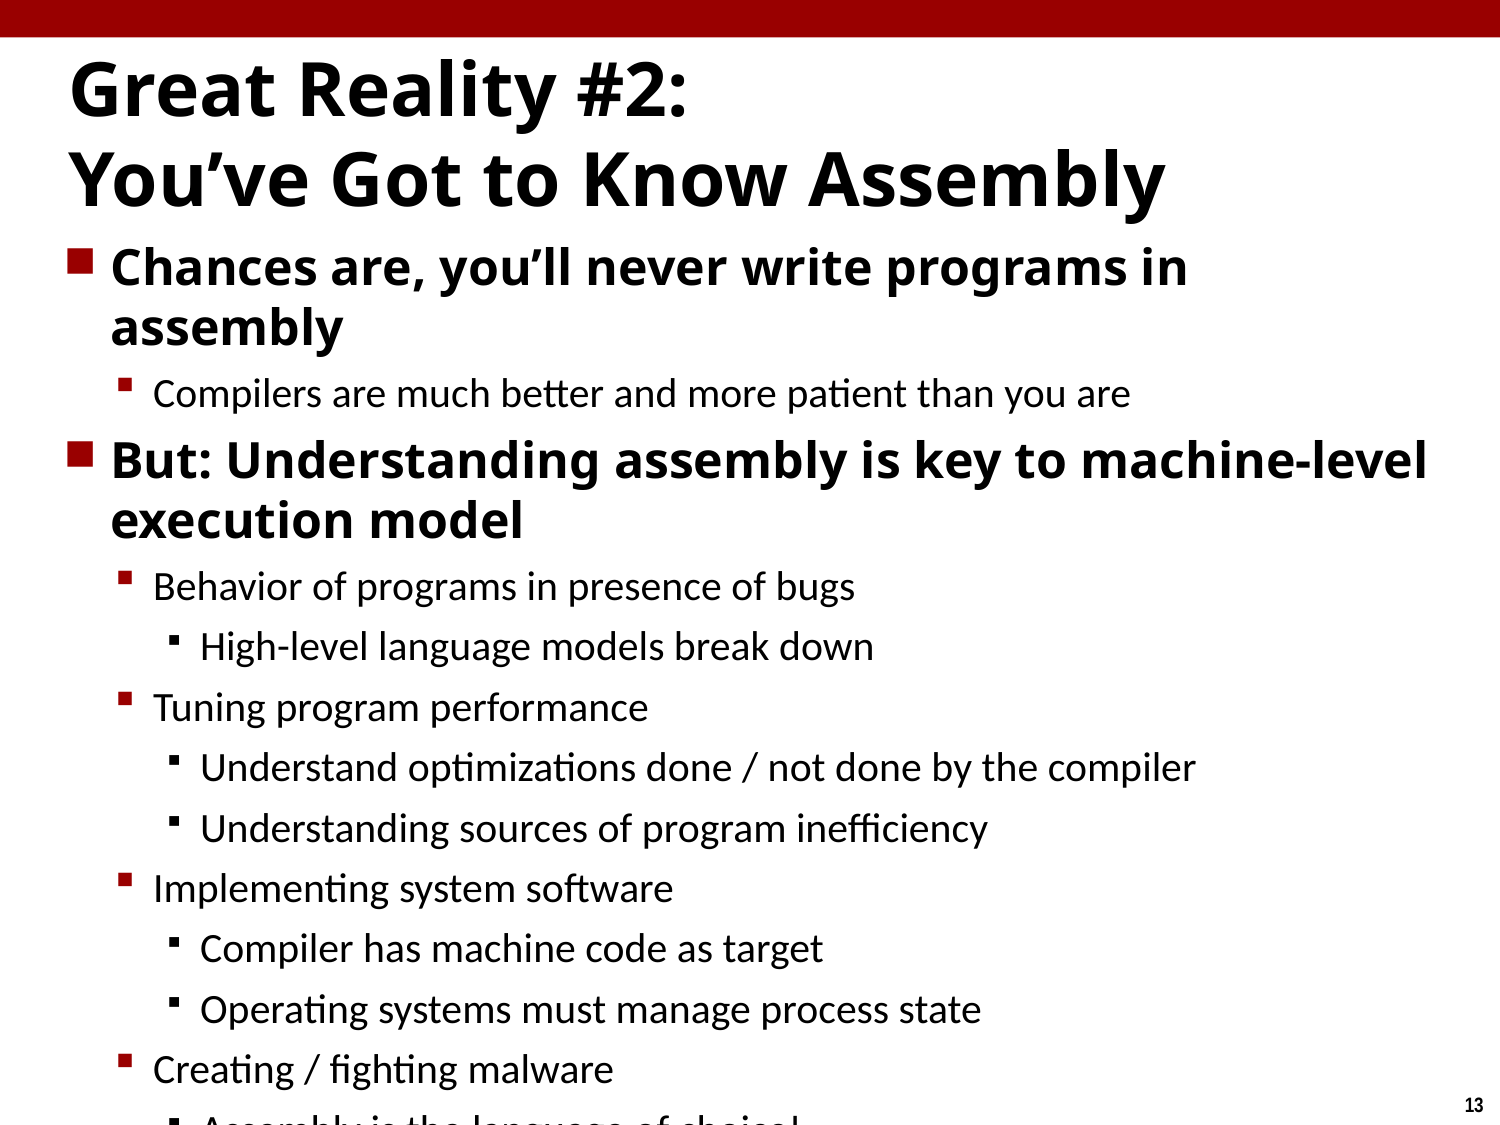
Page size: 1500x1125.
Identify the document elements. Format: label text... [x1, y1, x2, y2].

list Chances are, you’ll never write programs in assembly Compilers are much better and more patient than you are But: Understanding assembly is key to machine-level execution model Behavior of programs in presence of bugs High-level language models break down Tuning program performance Understand optimizations done / not done by the compiler Understanding sources of program inefficiency Implementing system software Compiler has machine code as target Operating systems must manage process state Creating / fighting malware Assembly is the language of choice! [62, 229, 1438, 1121]
title Great Reality #2: You’ve Got to Know Assembly [62, 41, 1438, 221]
